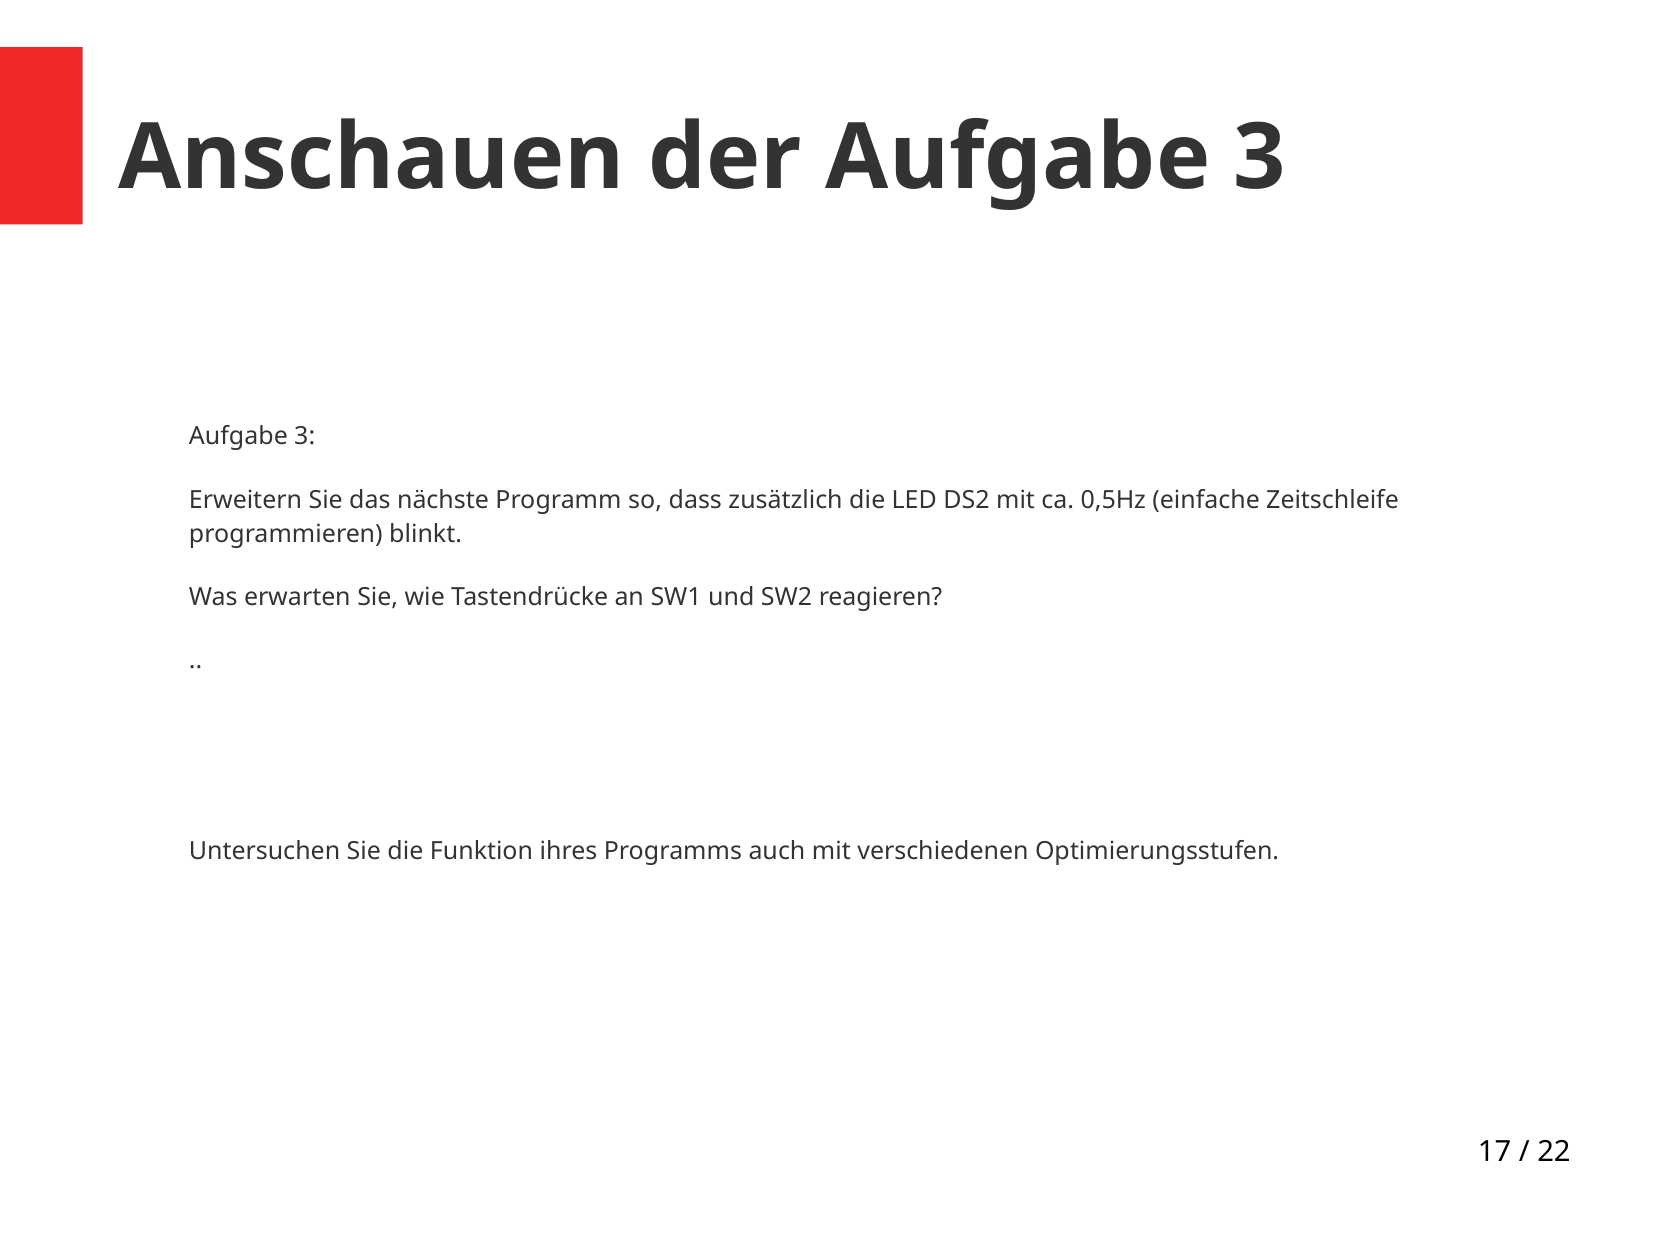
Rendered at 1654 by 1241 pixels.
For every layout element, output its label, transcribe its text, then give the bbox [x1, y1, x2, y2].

title Anschauen der Aufgabe 3 [118, 49, 1571, 257]
list Aufgabe 3: Erweitern Sie das nächste Programm so, dass zusätzlich die LED DS2 mit ca. 0,5Hz (einfache Zeitschleife programmieren) blinkt. Was erwarten Sie, wie Tastendrücke an SW1 und SW2 reagieren? .. Untersuchen Sie die Funktion ihres Programms auch mit verschiedenen Optimierungsstufen. [118, 354, 1536, 1074]
